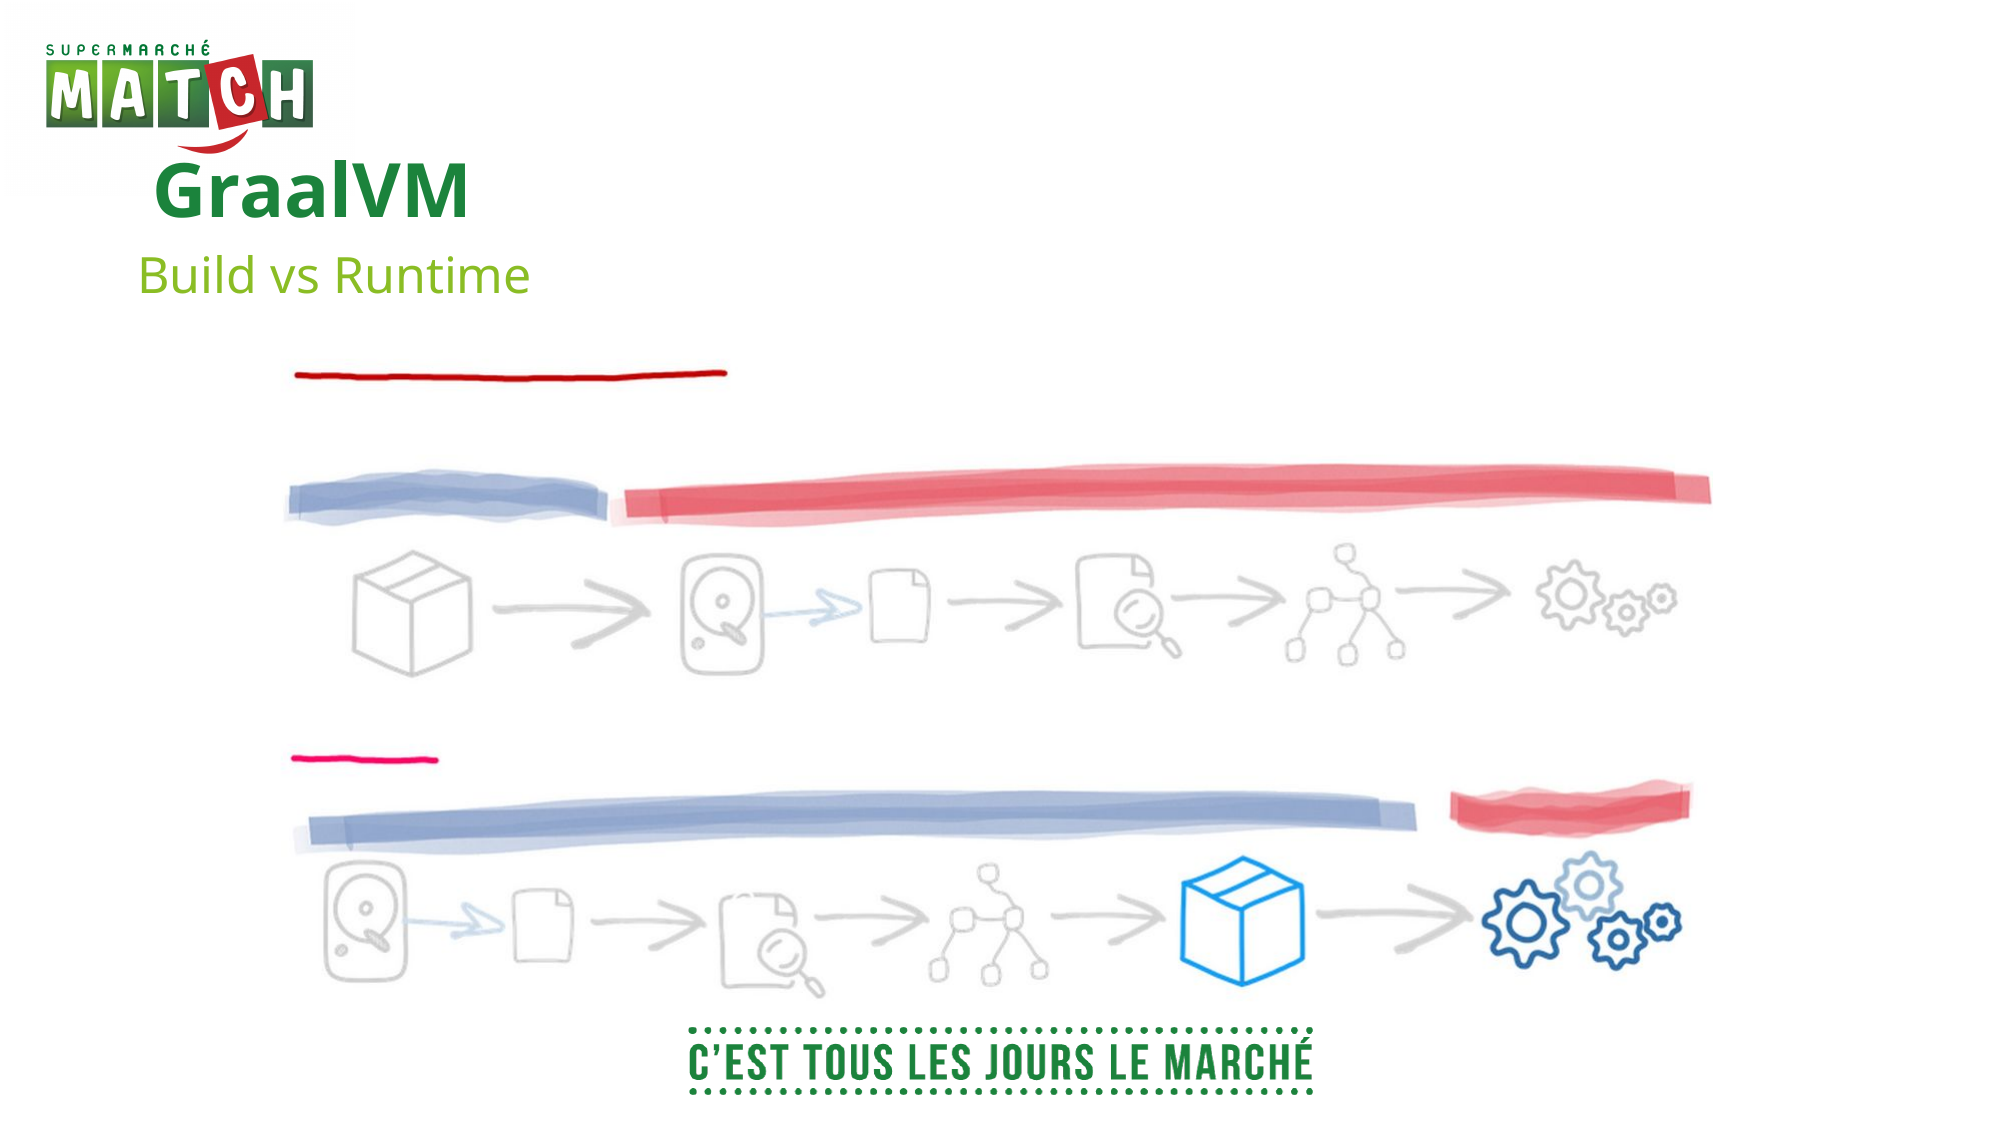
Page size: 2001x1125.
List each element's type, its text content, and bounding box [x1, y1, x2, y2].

picture [685, 1024, 1315, 1098]
title GraalVM [137, 137, 1863, 250]
list Build vs Runtime [137, 249, 1802, 975]
picture [4, 2, 355, 196]
picture [265, 311, 1713, 1010]
